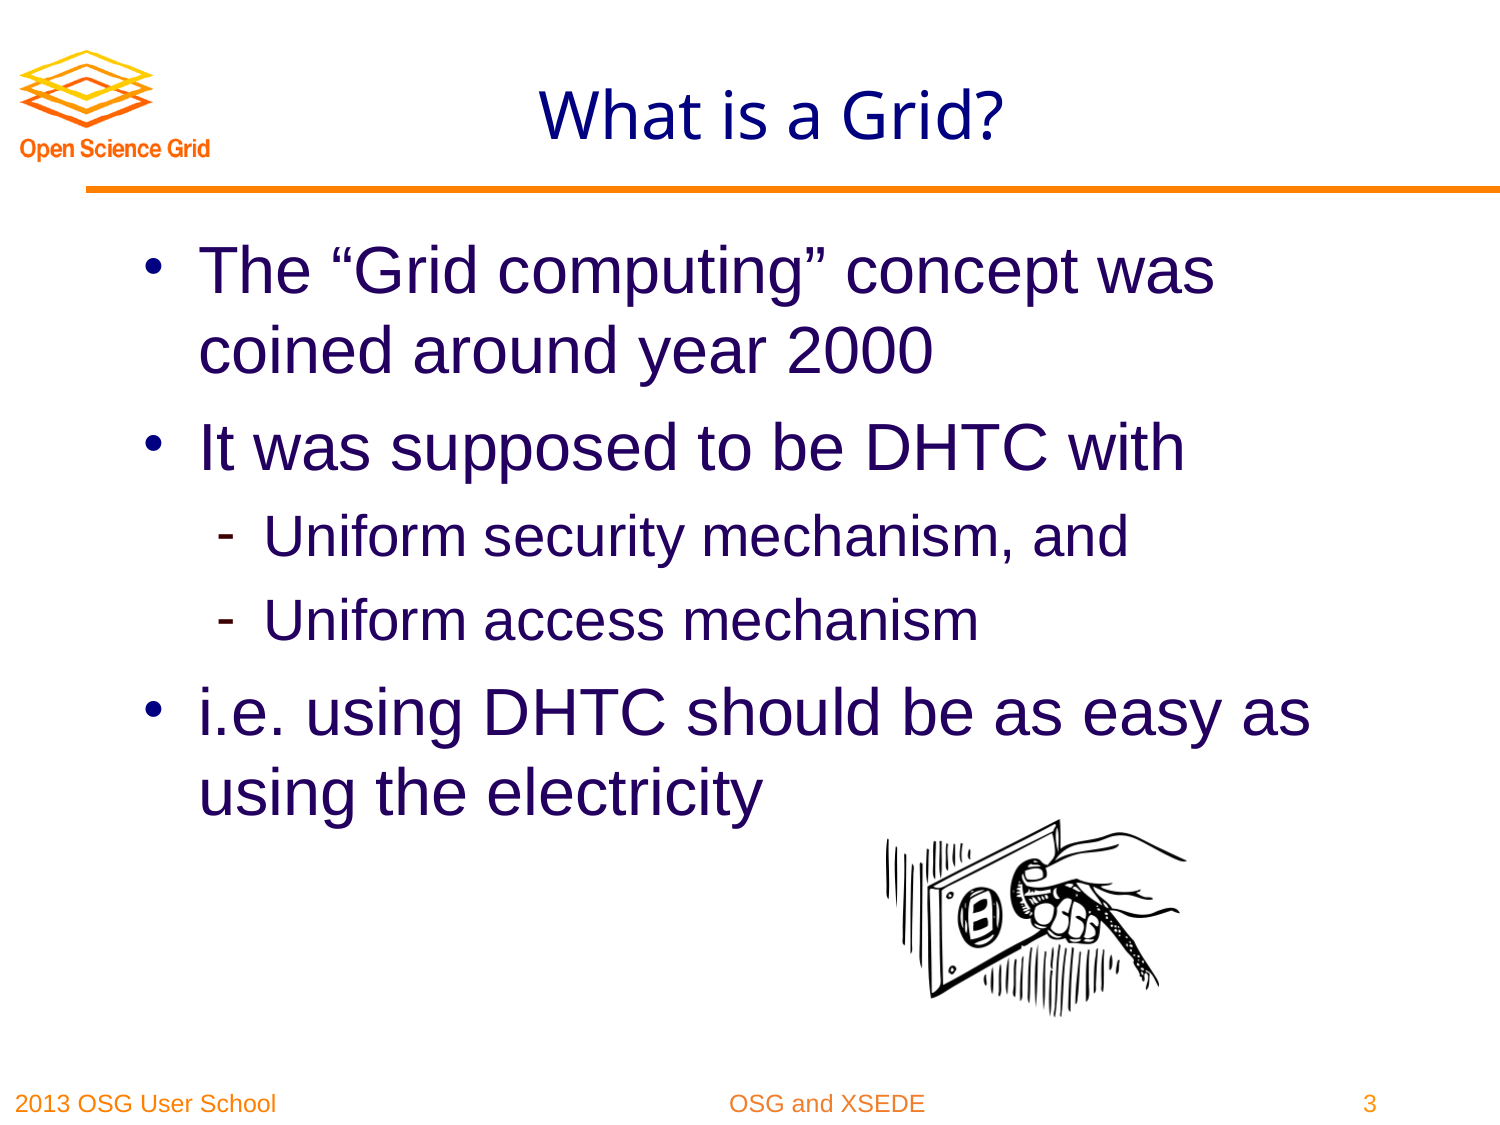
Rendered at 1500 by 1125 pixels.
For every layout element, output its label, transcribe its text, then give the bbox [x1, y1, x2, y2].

title What is a Grid? [201, 18, 1342, 207]
picture [886, 819, 1187, 1018]
picture [0, 27, 201, 179]
list The “Grid computing” concept was coined around year 2000 It was supposed to be DHTC with Uniform security mechanism, and Uniform access mechanism i.e. using DHTC should be as easy as using the electricity [127, 218, 1403, 872]
